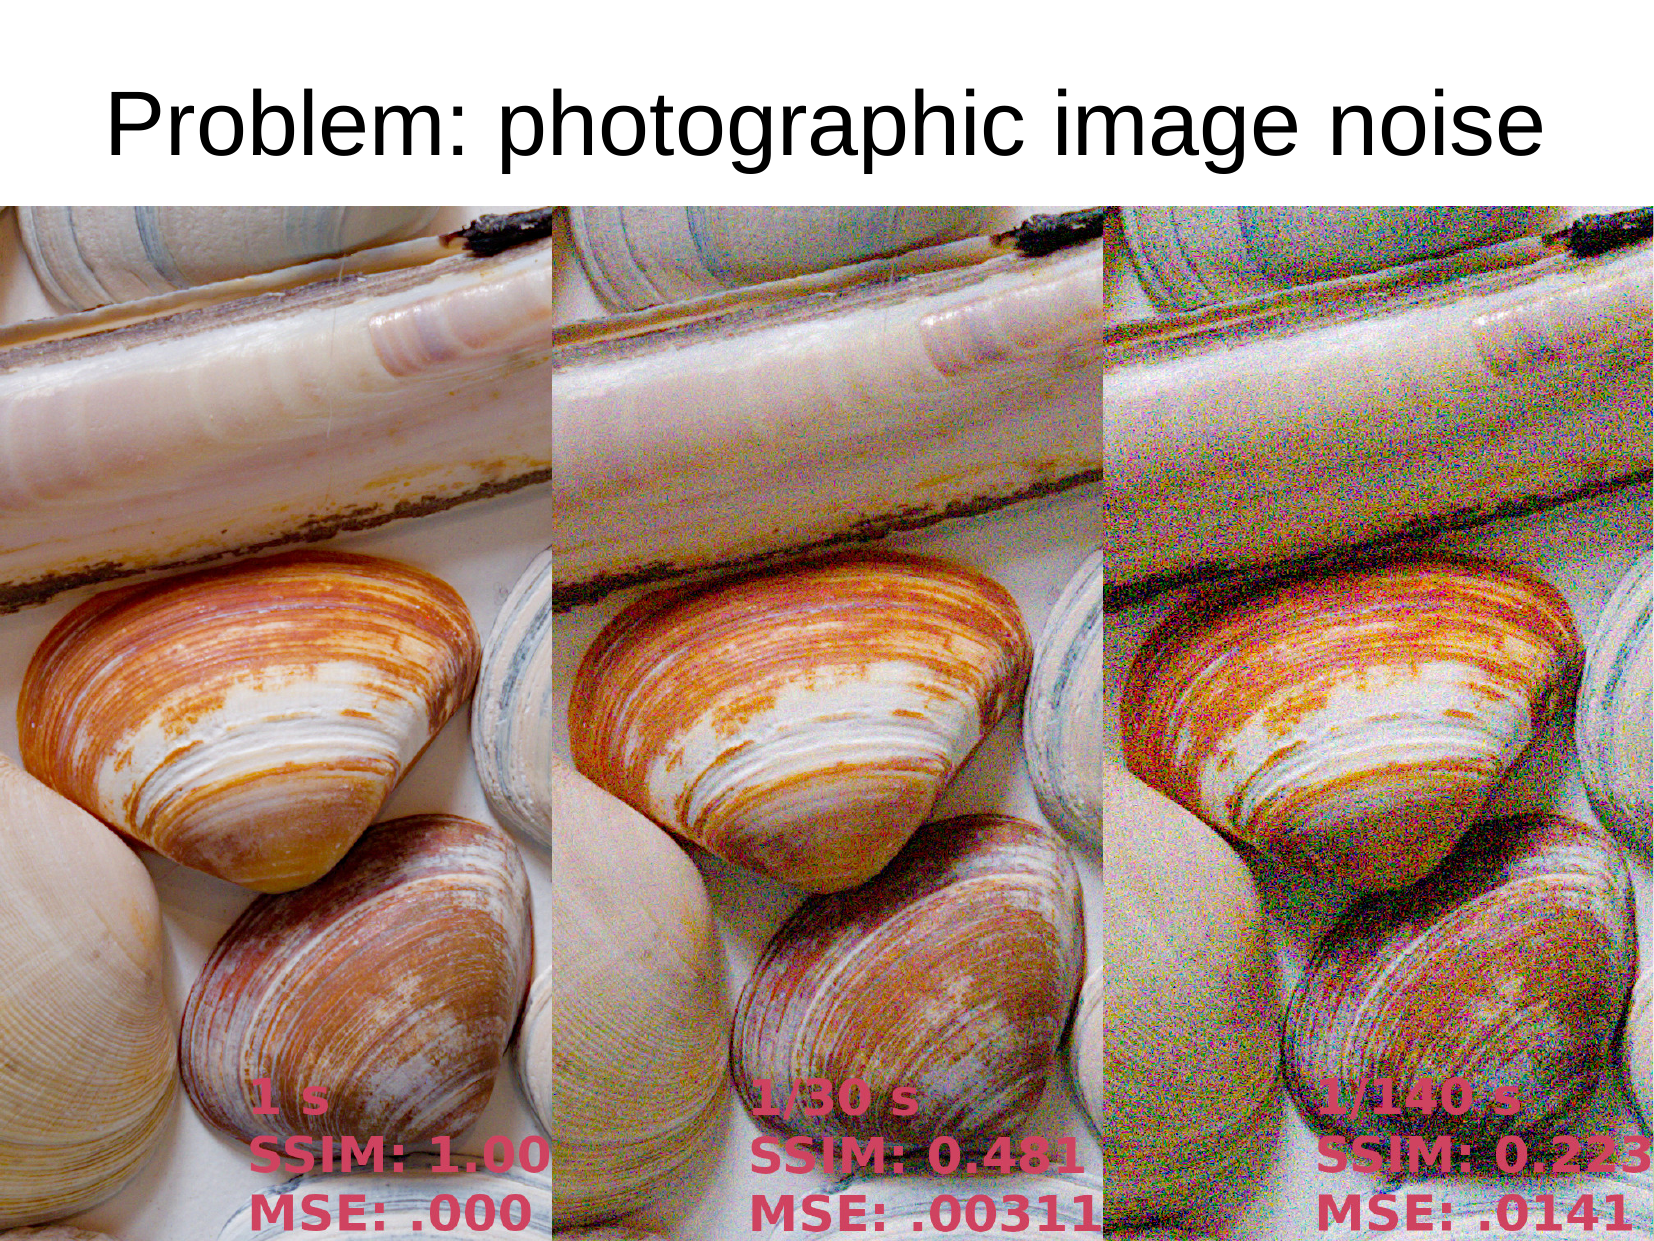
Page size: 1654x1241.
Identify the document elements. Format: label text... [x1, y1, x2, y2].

picture [0, 0, 1654, 1241]
title Problem: photographic image noise [82, 19, 1571, 206]
